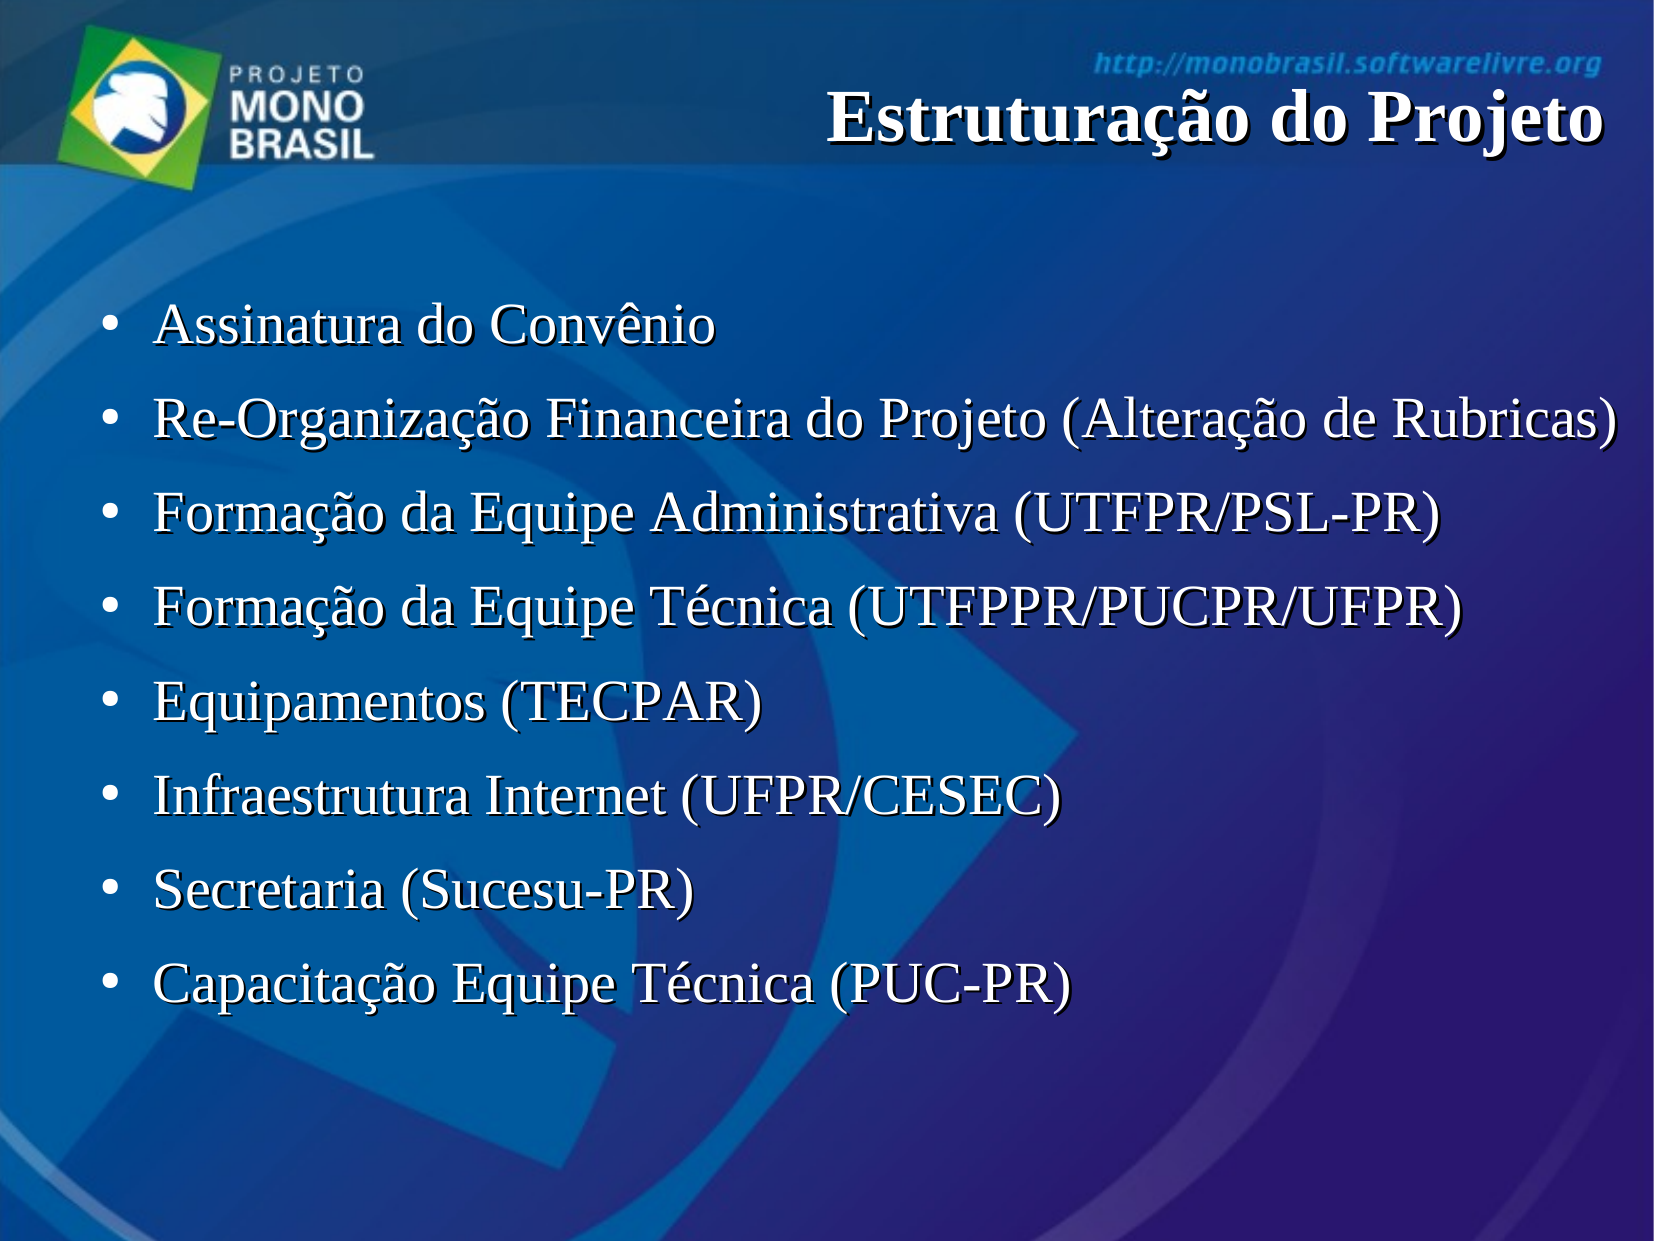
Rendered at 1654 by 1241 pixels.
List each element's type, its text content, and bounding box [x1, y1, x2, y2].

picture [0, 0, 1654, 1241]
list Assinatura do Convênio Re-Organização Financeira do Projeto (Alteração de Rubricas) Formação da Equipe Administrativa (UTFPR/PSL-PR) Formação da Equipe Técnica (UTFPPR/PUCPR/UFPR) Equipamentos (TECPAR) Infraestrutura Internet (UFPR/CESEC) Secretaria (Sucesu-PR) Capacitação Equipe Técnica (PUC-PR) [64, 291, 1624, 1073]
title Estruturação do Projeto [222, 43, 1606, 191]
